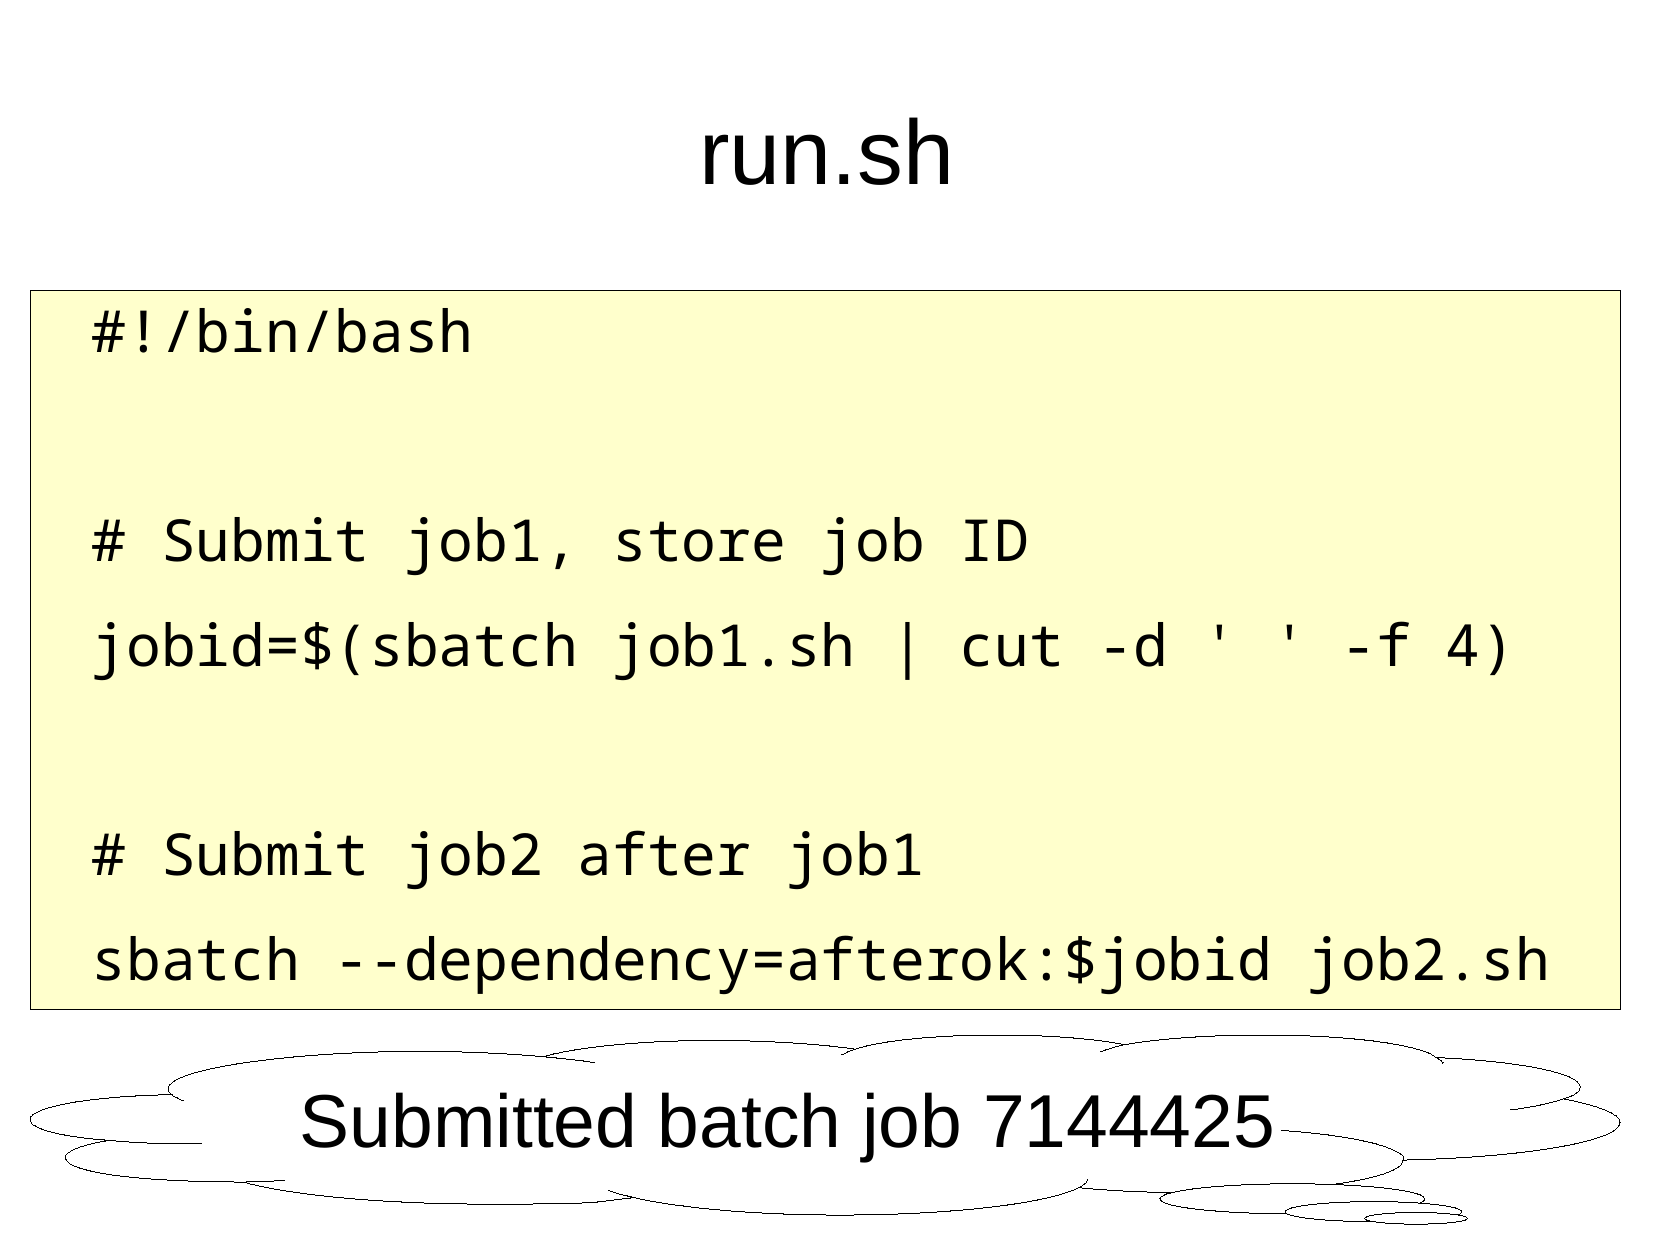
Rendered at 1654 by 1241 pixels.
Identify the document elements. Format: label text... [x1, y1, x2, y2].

list #!/bin/bash # Submit job1, store job ID jobid=$(sbatch job1.sh | cut -d ' ' -f 4) # Submit job2 after job1 sbatch --dependency=afterok:$jobid job2.sh [30, 290, 1621, 1010]
text_box Submitted batch job 7144425 [30, 1035, 1621, 1225]
title run.sh [82, 49, 1571, 257]
